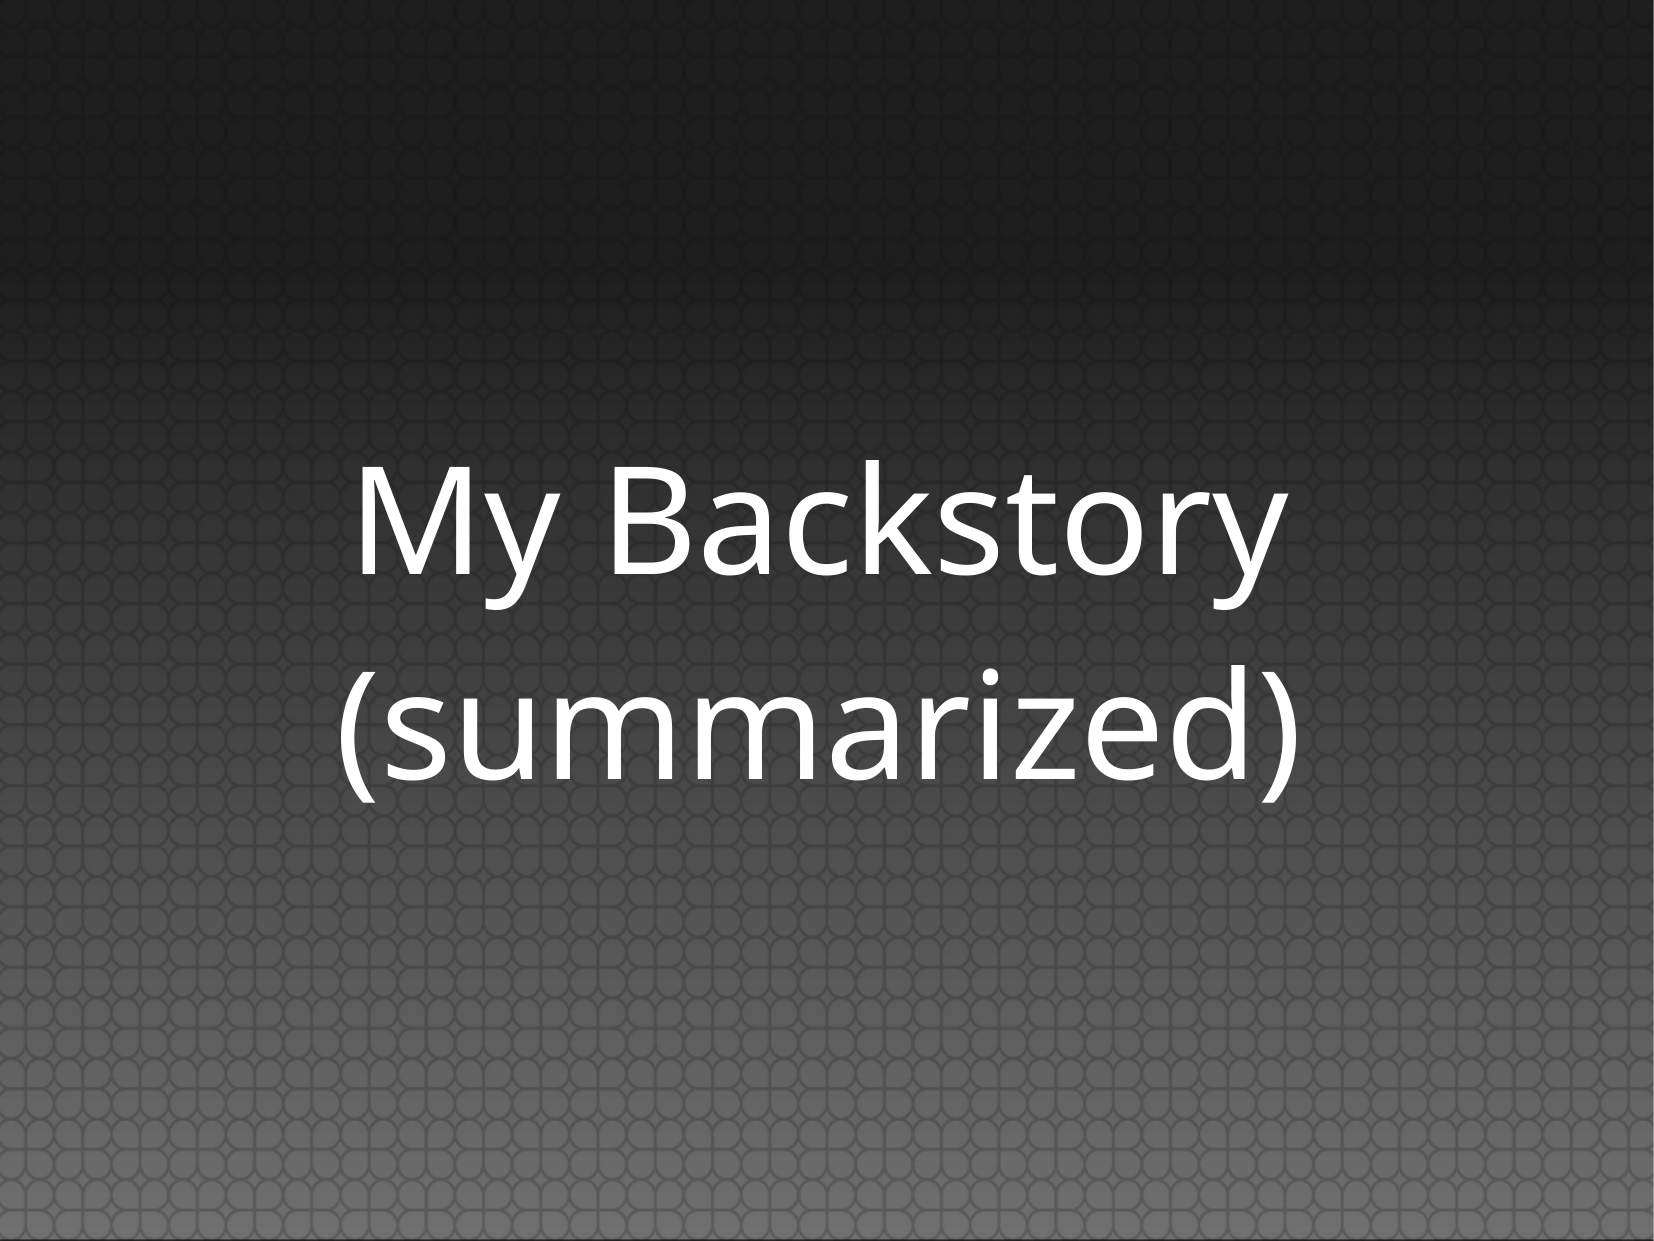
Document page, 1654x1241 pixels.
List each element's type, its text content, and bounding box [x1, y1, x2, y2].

picture [0, 0, 1654, 1241]
title My Backstory (summarized) [75, 451, 1564, 787]
